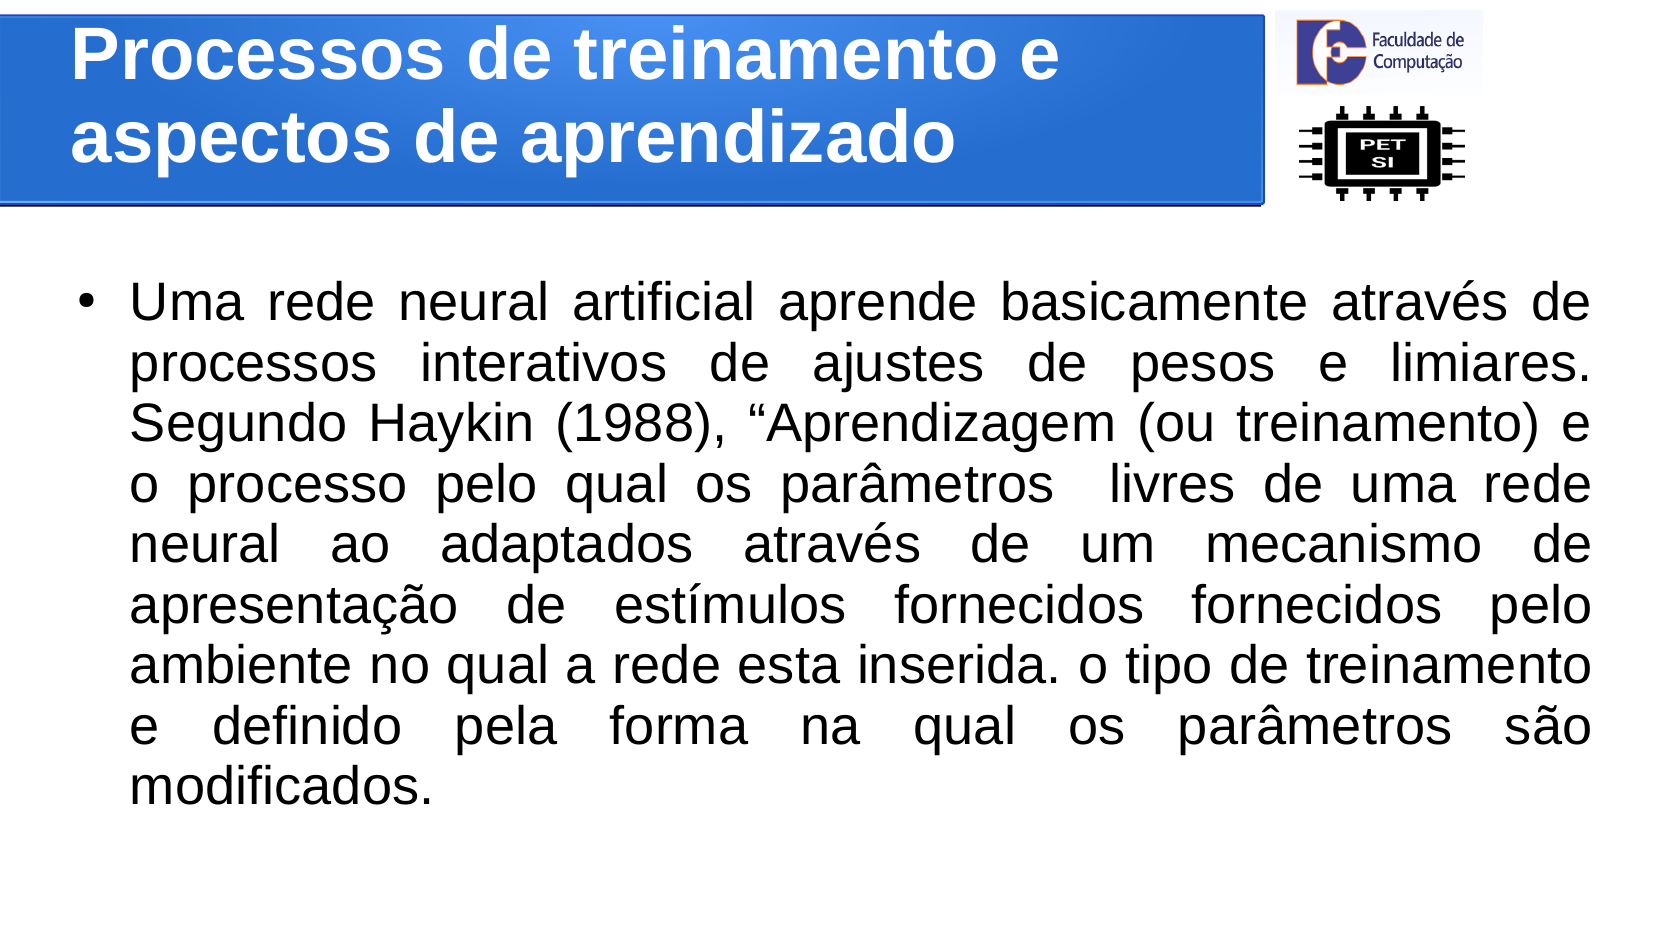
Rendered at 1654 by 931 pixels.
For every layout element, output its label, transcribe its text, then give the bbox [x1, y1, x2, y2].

picture [1275, 10, 1483, 95]
picture [1299, 106, 1465, 201]
title Processos de treinamento e aspectos de aprendizado [70, 11, 1229, 178]
list Uma rede neural artificial aprende basicamente através de processos interativos de ajustes de pesos e limiares. Segundo Haykin (1988), “Aprendizagem (ou treinamento) e o processo pelo qual os parâmetros livres de uma rede neural ao adaptados através de um mecanismo de apresentação de estímulos fornecidos fornecidos pelo ambiente no qual a rede esta inserida. o tipo de treinamento e definido pela forma na qual os parâmetros são modificados. [59, 271, 1595, 875]
